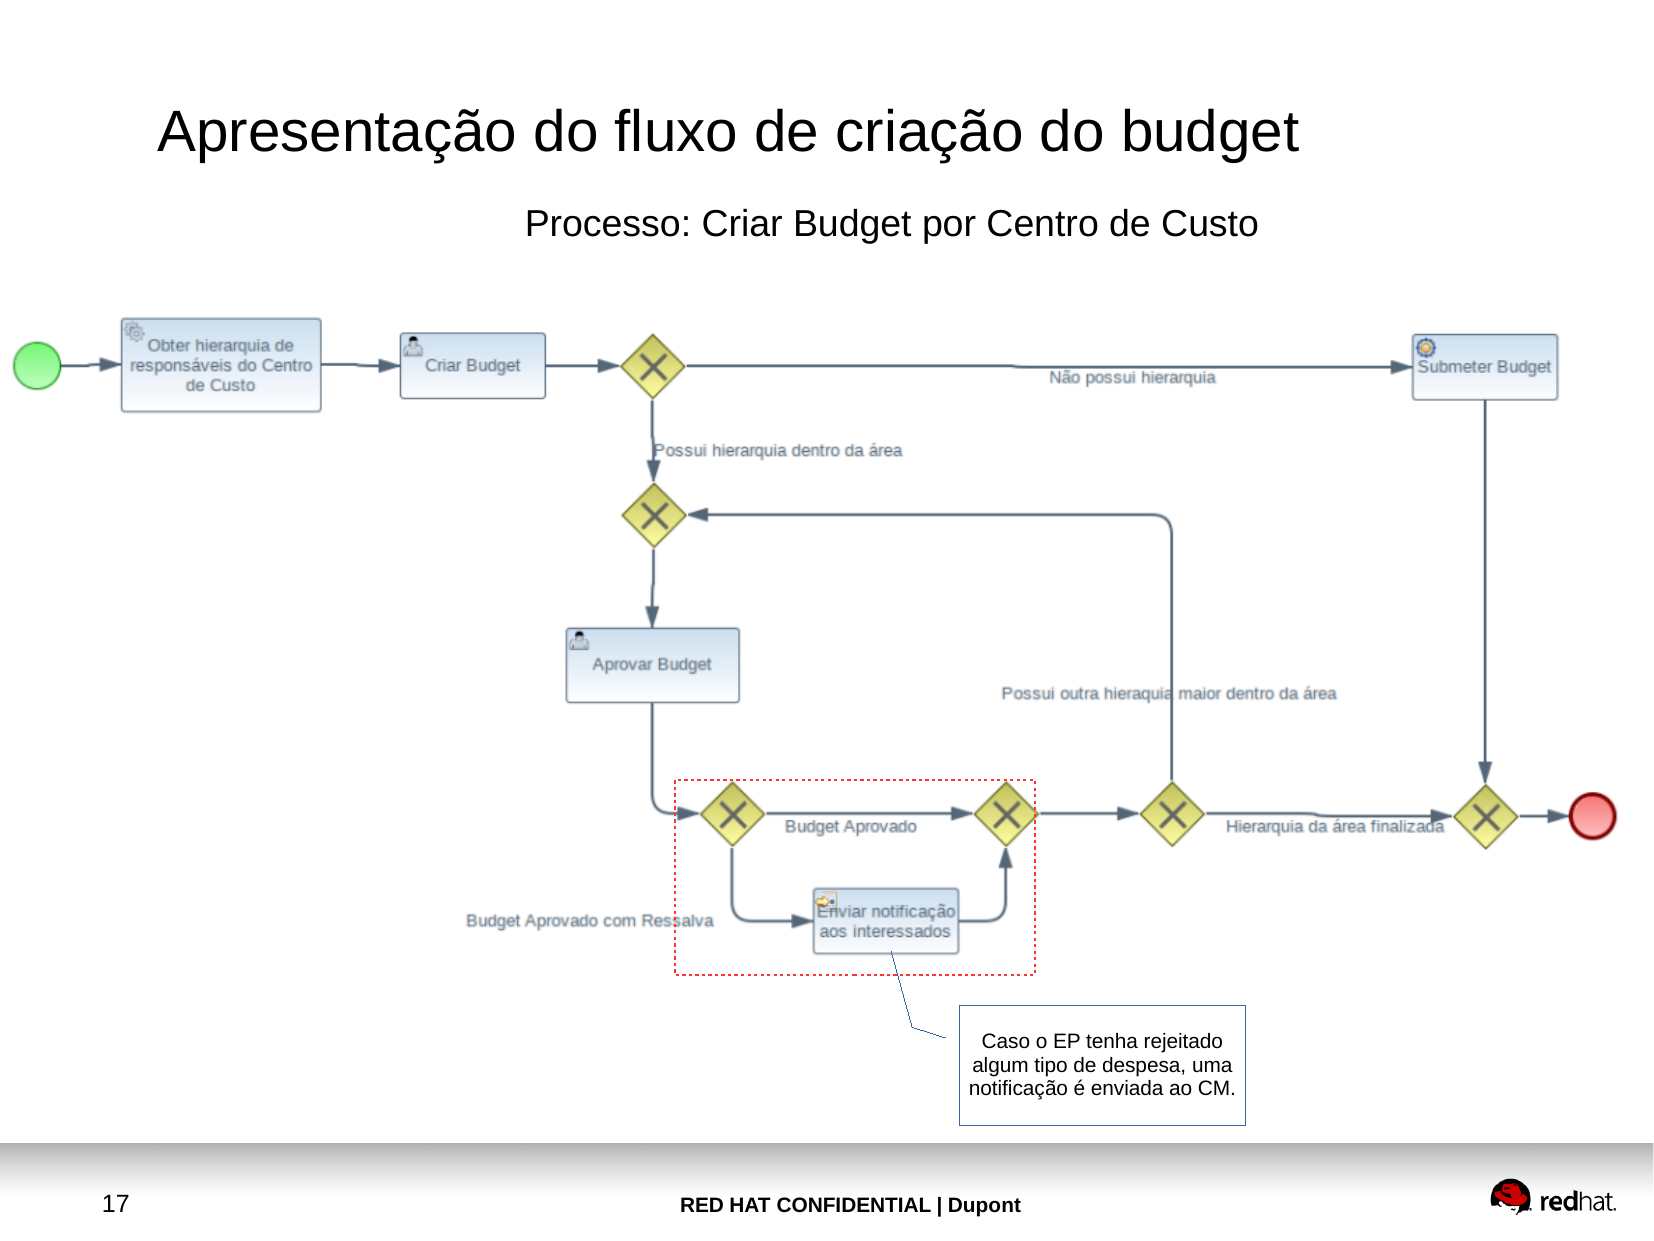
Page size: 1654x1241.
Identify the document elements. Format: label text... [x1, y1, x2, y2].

picture [0, 281, 1654, 976]
text_box Caso o EP tenha rejeitado algum tipo de despesa, uma notificação é enviada ao CM. [960, 1005, 1245, 1125]
text_box Processo: Criar Budget por Centro de Custo [510, 195, 1285, 252]
text_box Apresentação do fluxo de criação do budget [82, 37, 1571, 226]
picture [0, 1143, 1654, 1241]
